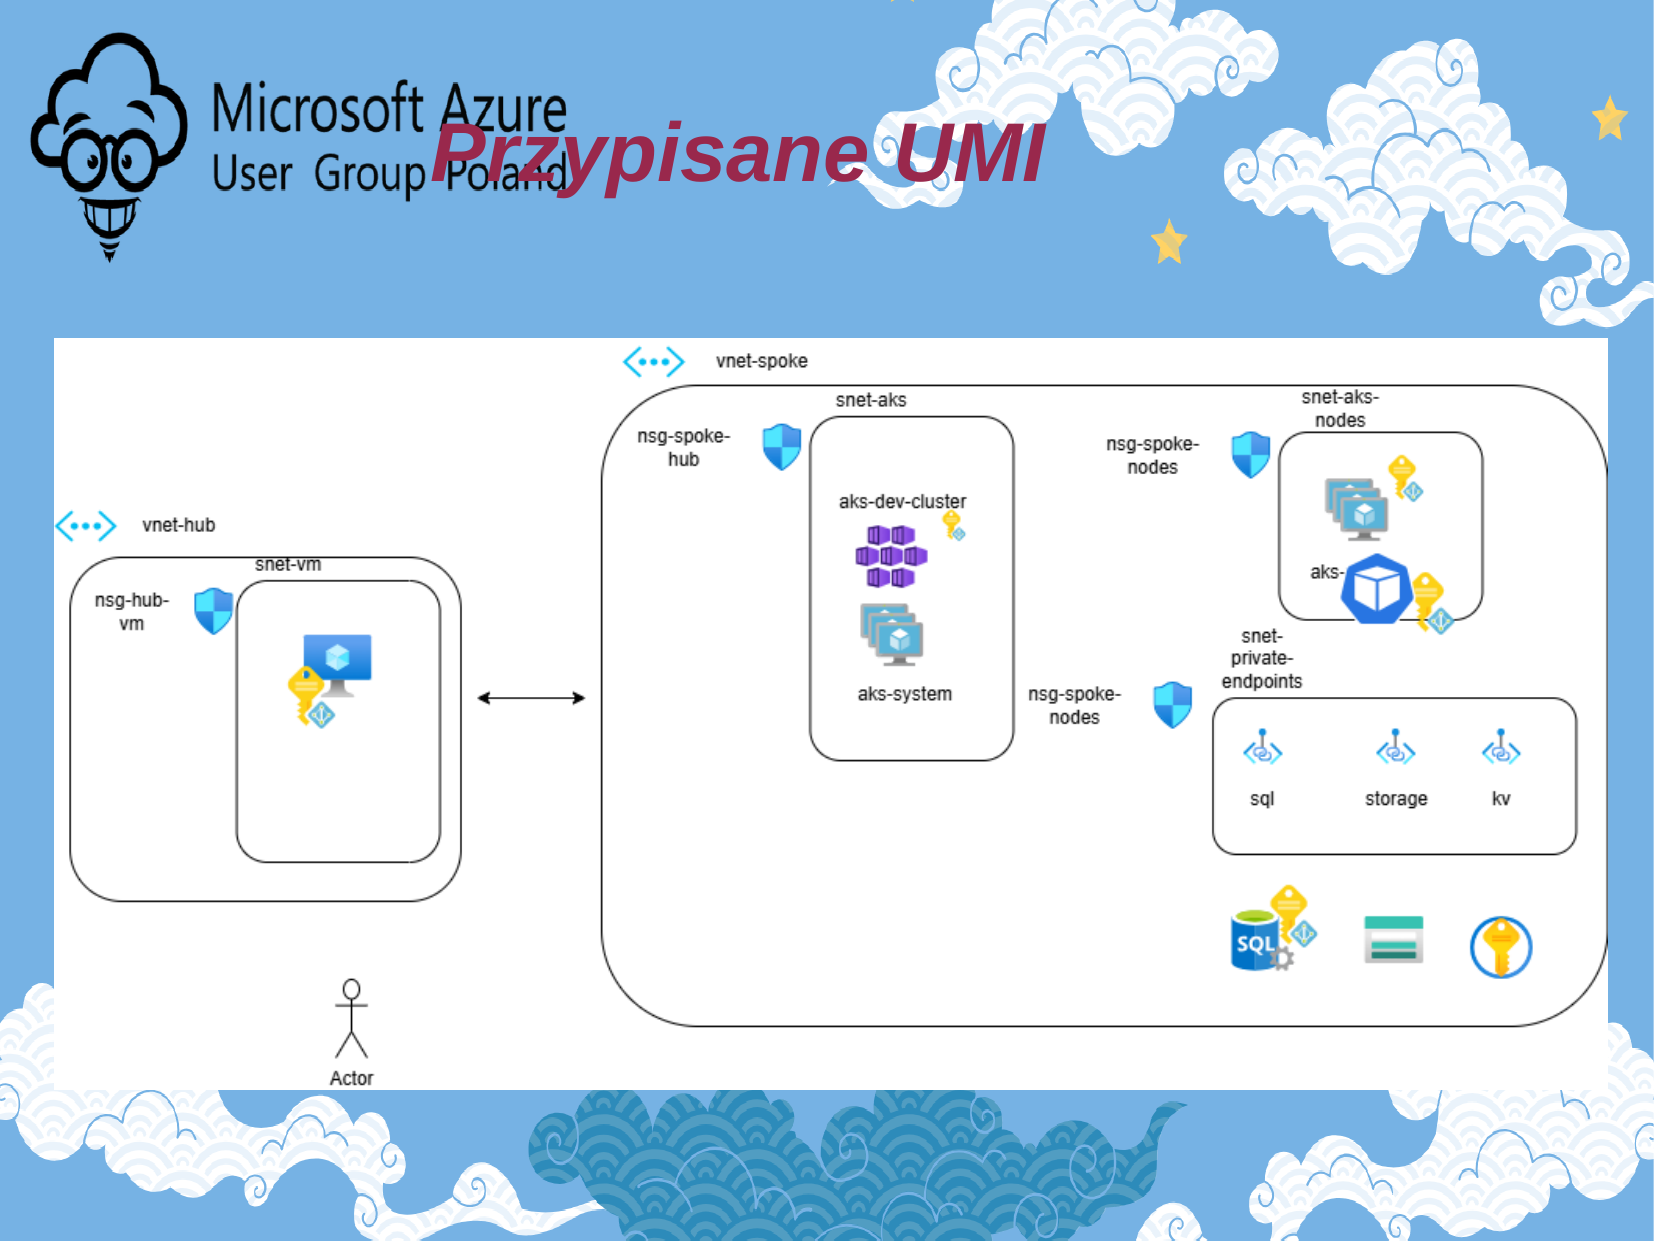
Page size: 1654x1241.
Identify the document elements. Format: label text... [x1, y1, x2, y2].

title Przypisane UMI [59, 49, 1418, 257]
picture [0, 0, 1654, 1241]
